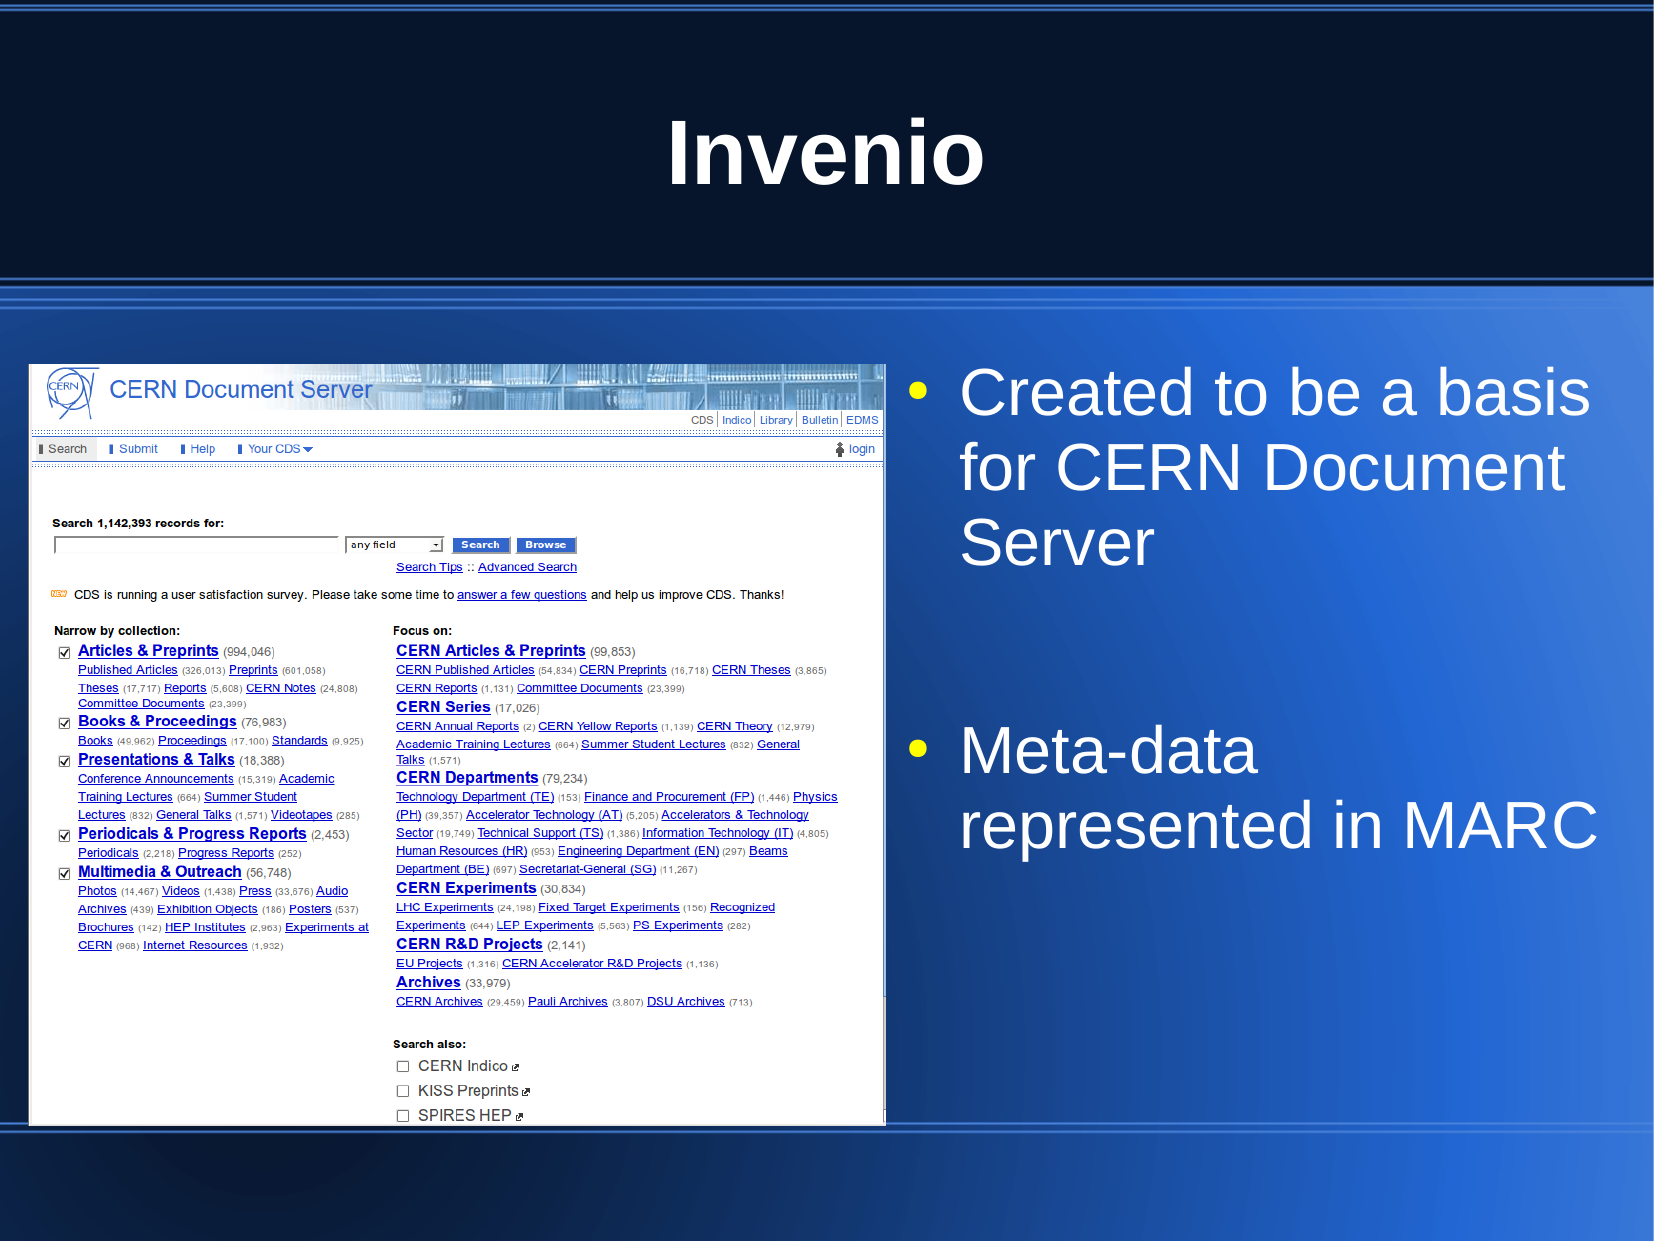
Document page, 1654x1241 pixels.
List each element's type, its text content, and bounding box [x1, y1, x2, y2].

picture [0, 0, 1654, 1241]
title Invenio [82, 49, 1571, 257]
list Created to be a basis for CERN Document Server Meta-data represented in MARC [888, 355, 1615, 1174]
